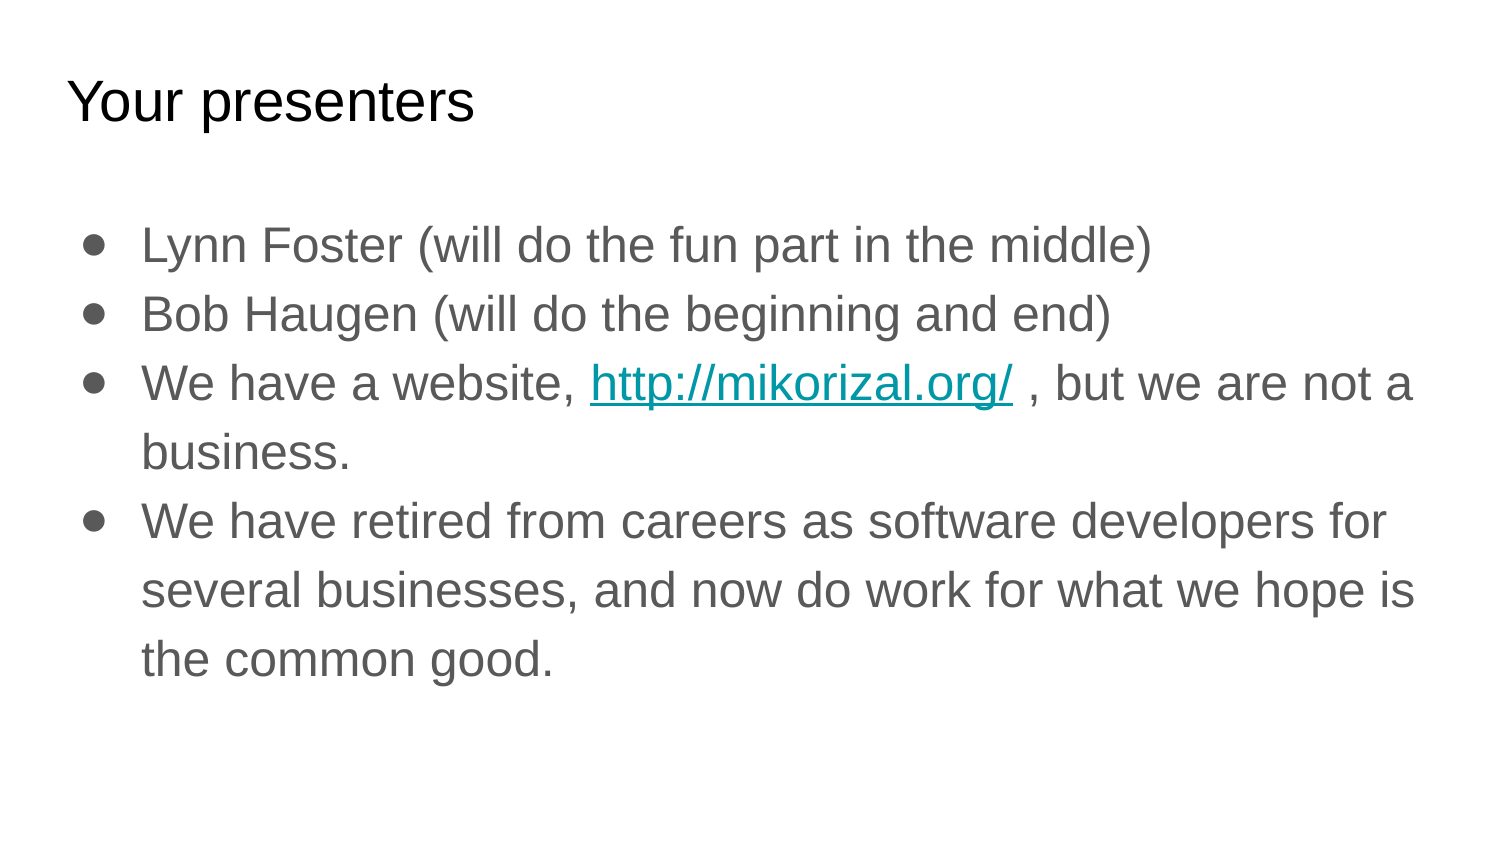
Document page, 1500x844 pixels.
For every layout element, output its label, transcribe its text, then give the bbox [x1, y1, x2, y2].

list Lynn Foster (will do the fun part in the middle) Bob Haugen (will do the beginning and end) We have a website, http://mikorizal.org/ , but we are not a business. We have retired from careers as software developers for several businesses, and now do work for what we hope is the common good. [51, 188, 1449, 725]
title Your presenters [51, 48, 1449, 142]
